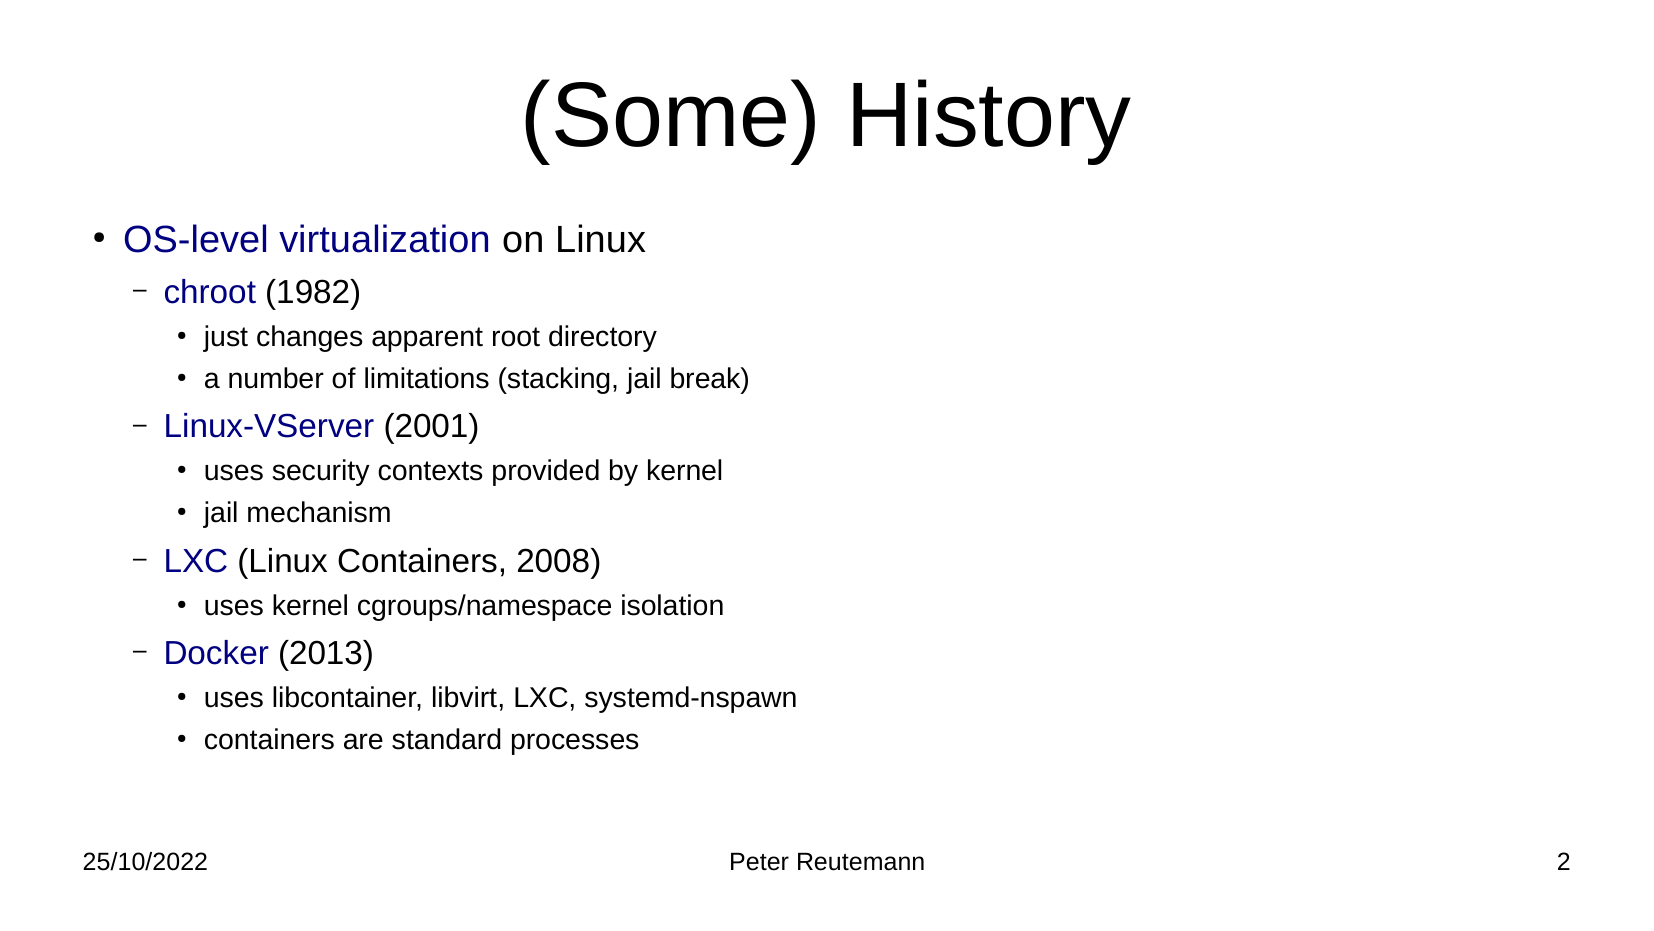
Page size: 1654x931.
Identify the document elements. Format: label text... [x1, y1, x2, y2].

title (Some) History [82, 37, 1571, 193]
list OS-level virtualization on Linux chroot (1982) just changes apparent root directory a number of limitations (stacking, jail break) Linux-VServer (2001) uses security contexts provided by kernel jail mechanism LXC (Linux Containers, 2008) uses kernel cgroups/namespace isolation Docker (2013) uses libcontainer, libvirt, LXC, systemd-nspawn containers are standard processes [82, 217, 1571, 758]
